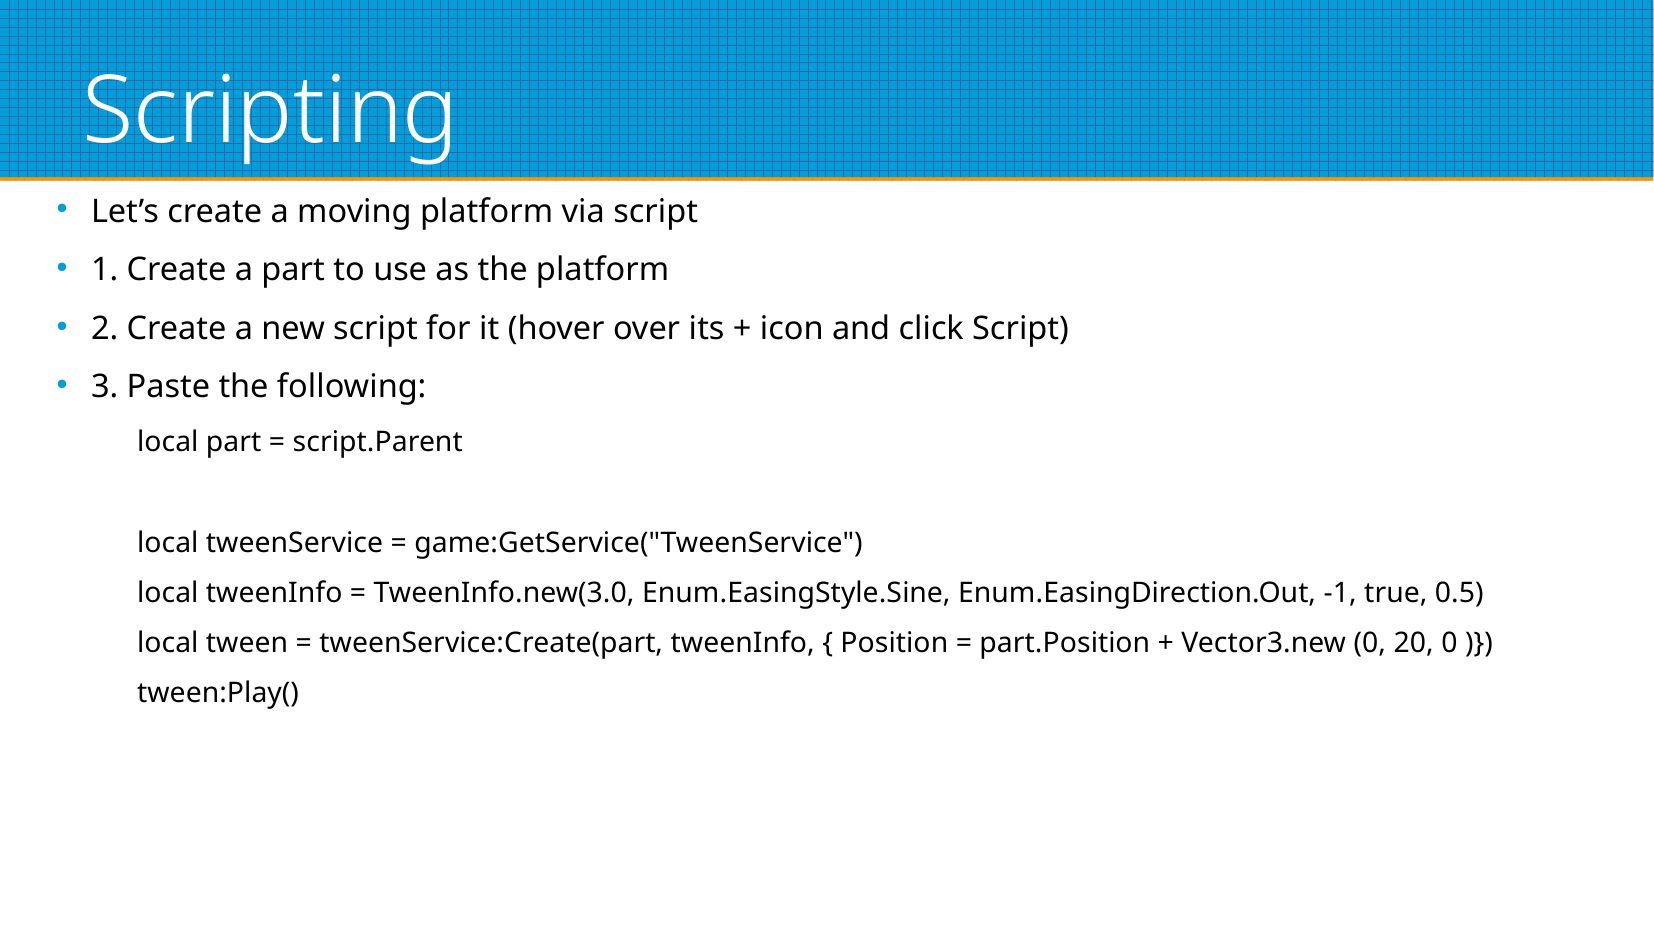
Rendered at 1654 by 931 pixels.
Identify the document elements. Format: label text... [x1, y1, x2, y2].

title Scripting [82, 14, 1571, 171]
list Let’s create a moving platform via script 1. Create a part to use as the platform 2. Create a new script for it (hover over its + icon and click Script) 3. Paste the following: local part = script.Parent local tweenService = game:GetService("TweenService") local tweenInfo = TweenInfo.new(3.0, Enum.EasingStyle.Sine, Enum.EasingDirection.Out, -1, true, 0.5) local tween = tweenService:Create(part, tweenInfo, { Position = part.Position + Vector3.new (0, 20, 0 )}) tween:Play() [45, 187, 1501, 762]
